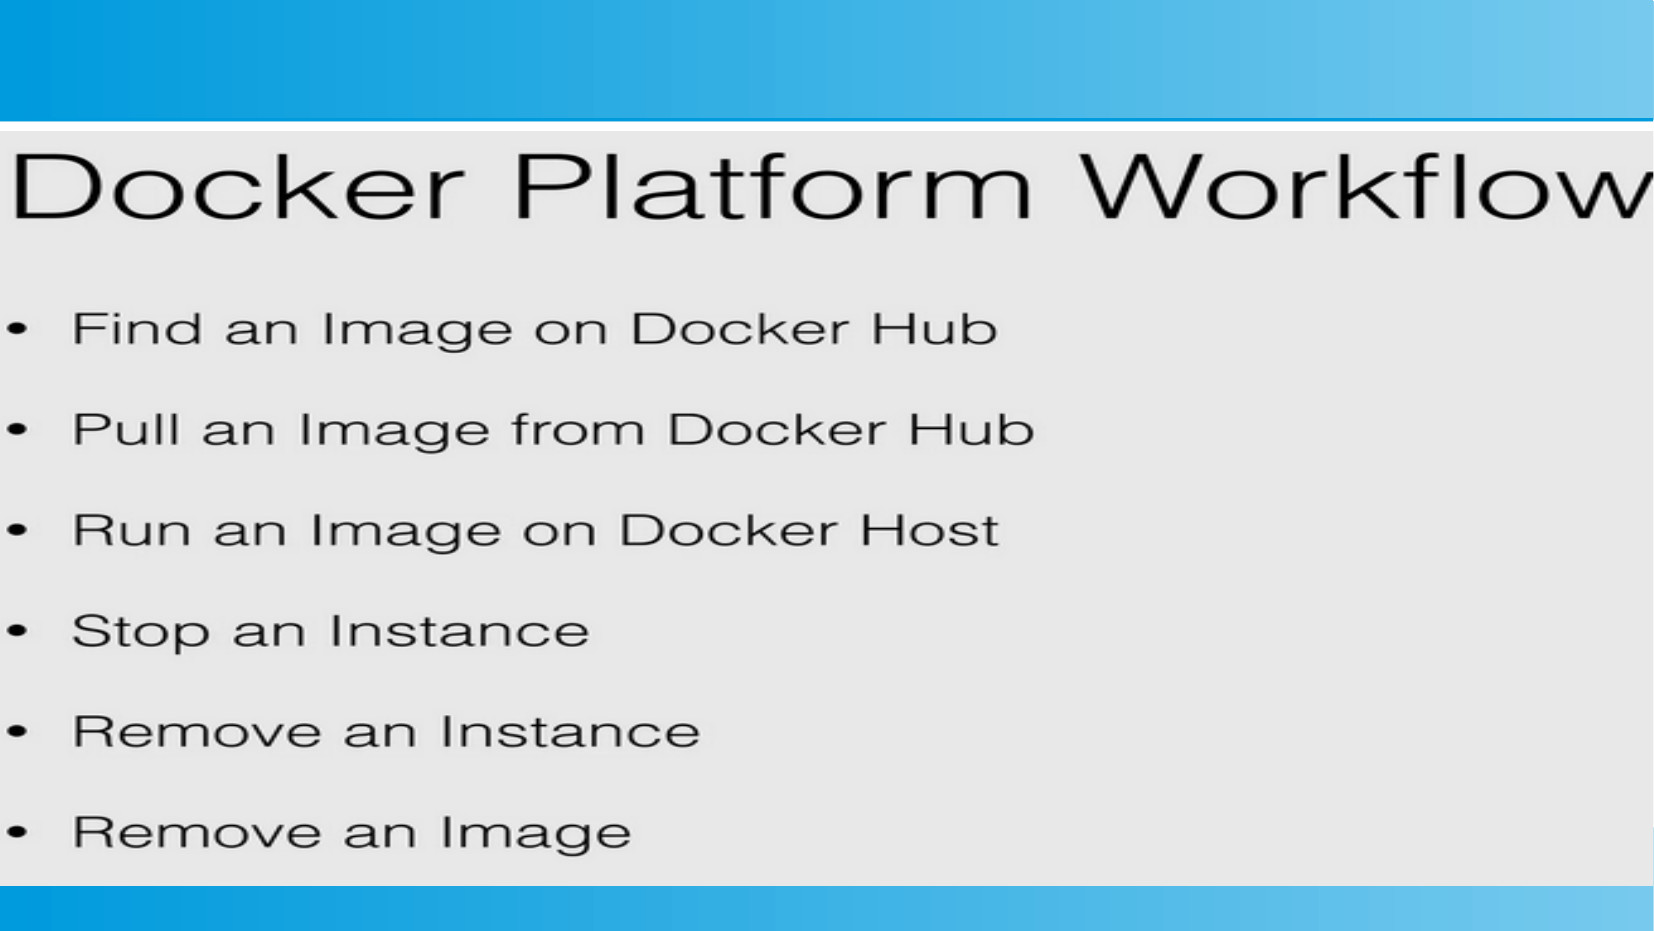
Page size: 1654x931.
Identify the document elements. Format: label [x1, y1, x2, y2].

picture [0, 131, 1654, 886]
